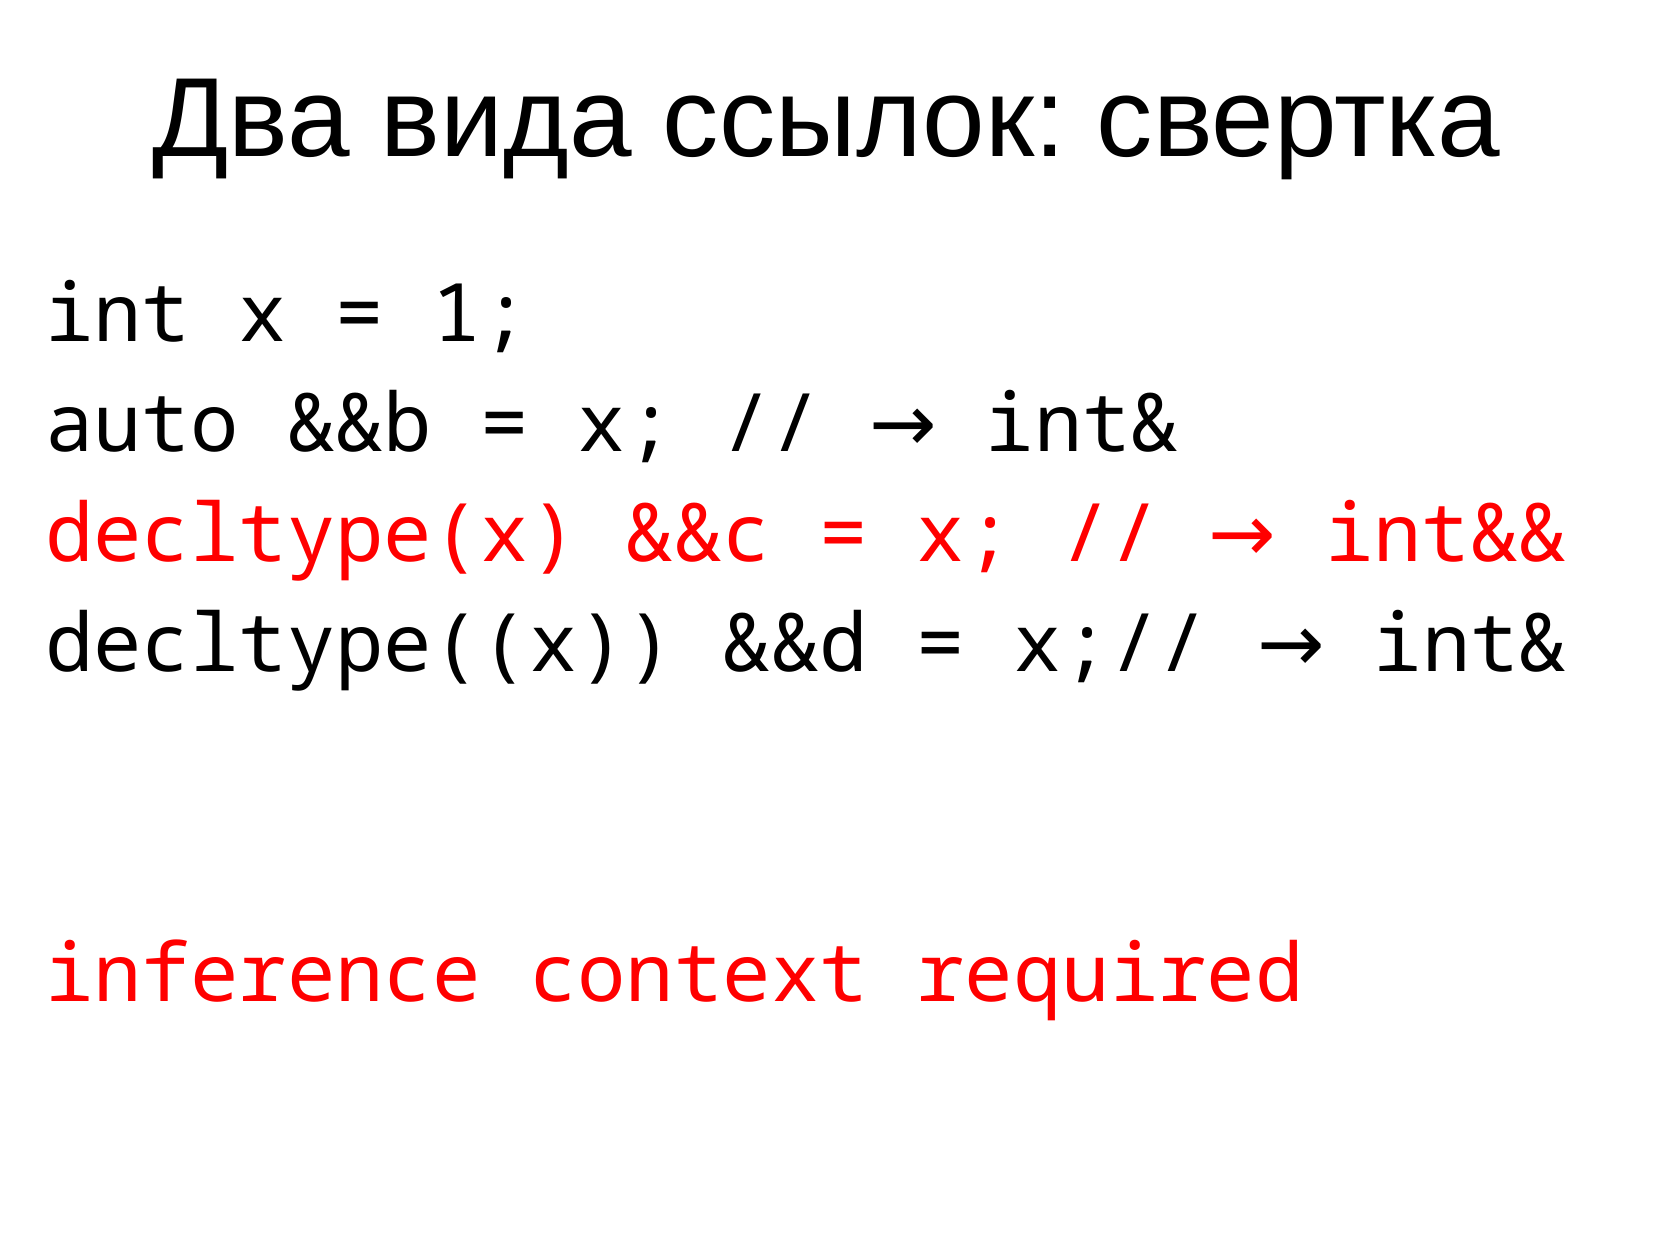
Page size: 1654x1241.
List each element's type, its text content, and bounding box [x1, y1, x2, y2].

list int x = 1; auto &&b = x; // → int& decltype(x) &&c = x; // → int&& decltype((x)) &&d = x;// → int& inference context required [45, 255, 1583, 1186]
title Два вида ссылок: свертка [82, 13, 1571, 222]
